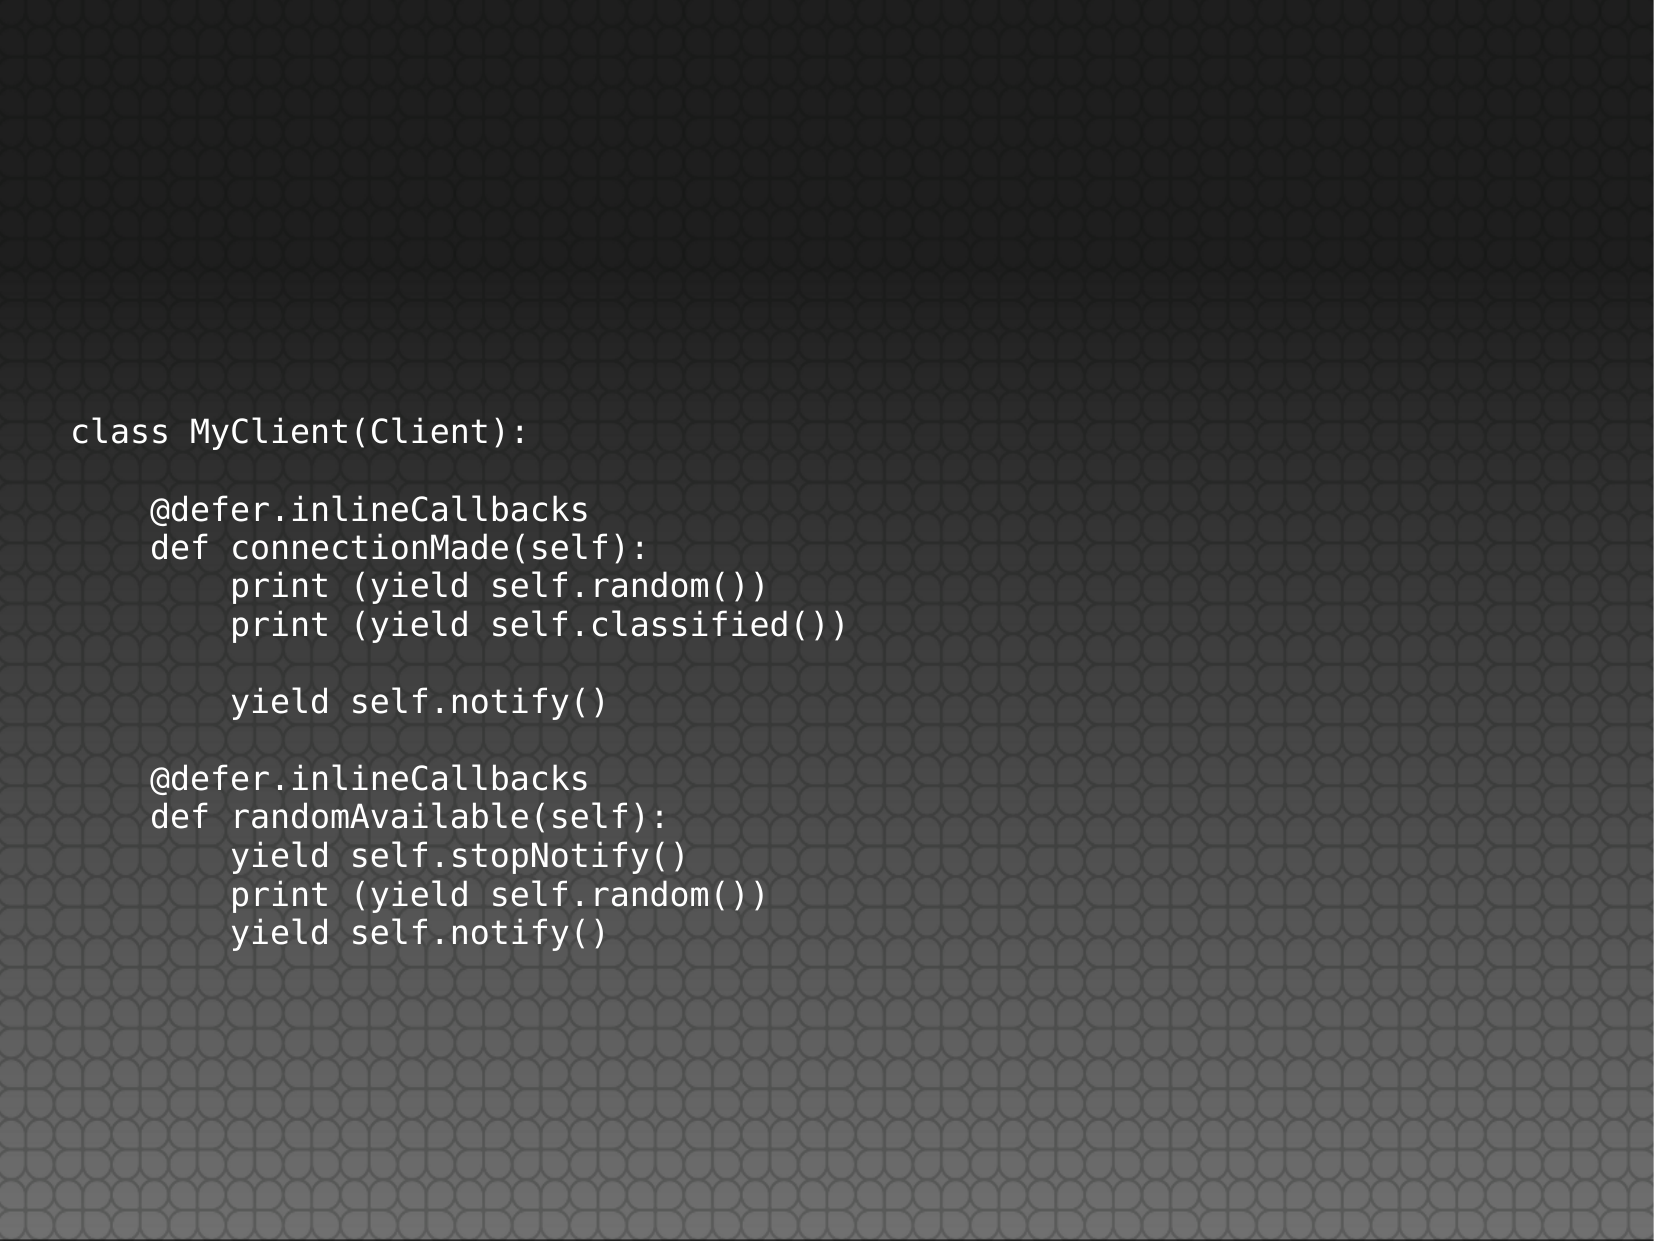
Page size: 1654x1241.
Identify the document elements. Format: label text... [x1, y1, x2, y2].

title class MyClient(Client): @defer.inlineCallbacks def connectionMade(self): print (yield self.random()) print (yield self.classified()) yield self.notify() @defer.inlineCallbacks def randomAvailable(self): yield self.stopNotify() print (yield self.random()) yield self.notify() [70, 242, 1592, 1008]
picture [0, 0, 1654, 1241]
